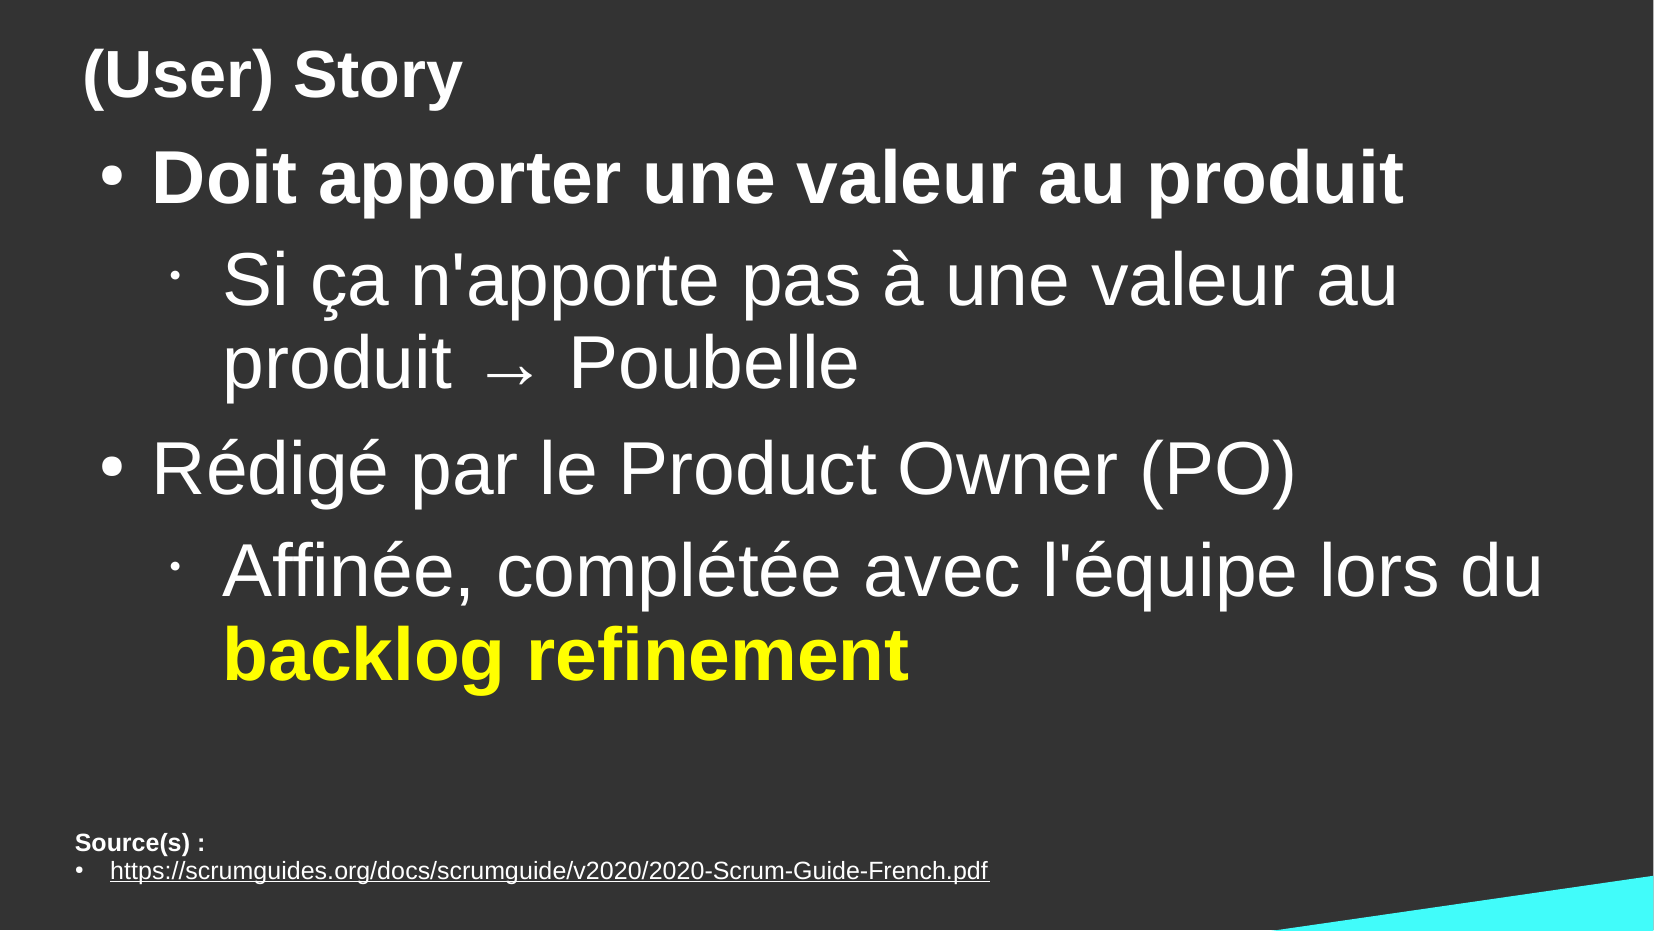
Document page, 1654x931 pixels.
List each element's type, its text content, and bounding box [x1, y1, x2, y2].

title (User) Story [82, 37, 1571, 122]
list Doit apporter une valeur au produit Si ça n'apporte pas à une valeur au produit → Poubelle Rédigé par le Product Owner (PO) Affinée, complétée avec l'équipe lors du backlog refinement [80, 135, 1620, 777]
text_box Source(s) : https://scrumguides.org/docs/scrumguide/v2020/2020-Scrum-Guide-French.pdf [60, 821, 1546, 921]
text_box [1270, 875, 1654, 931]
